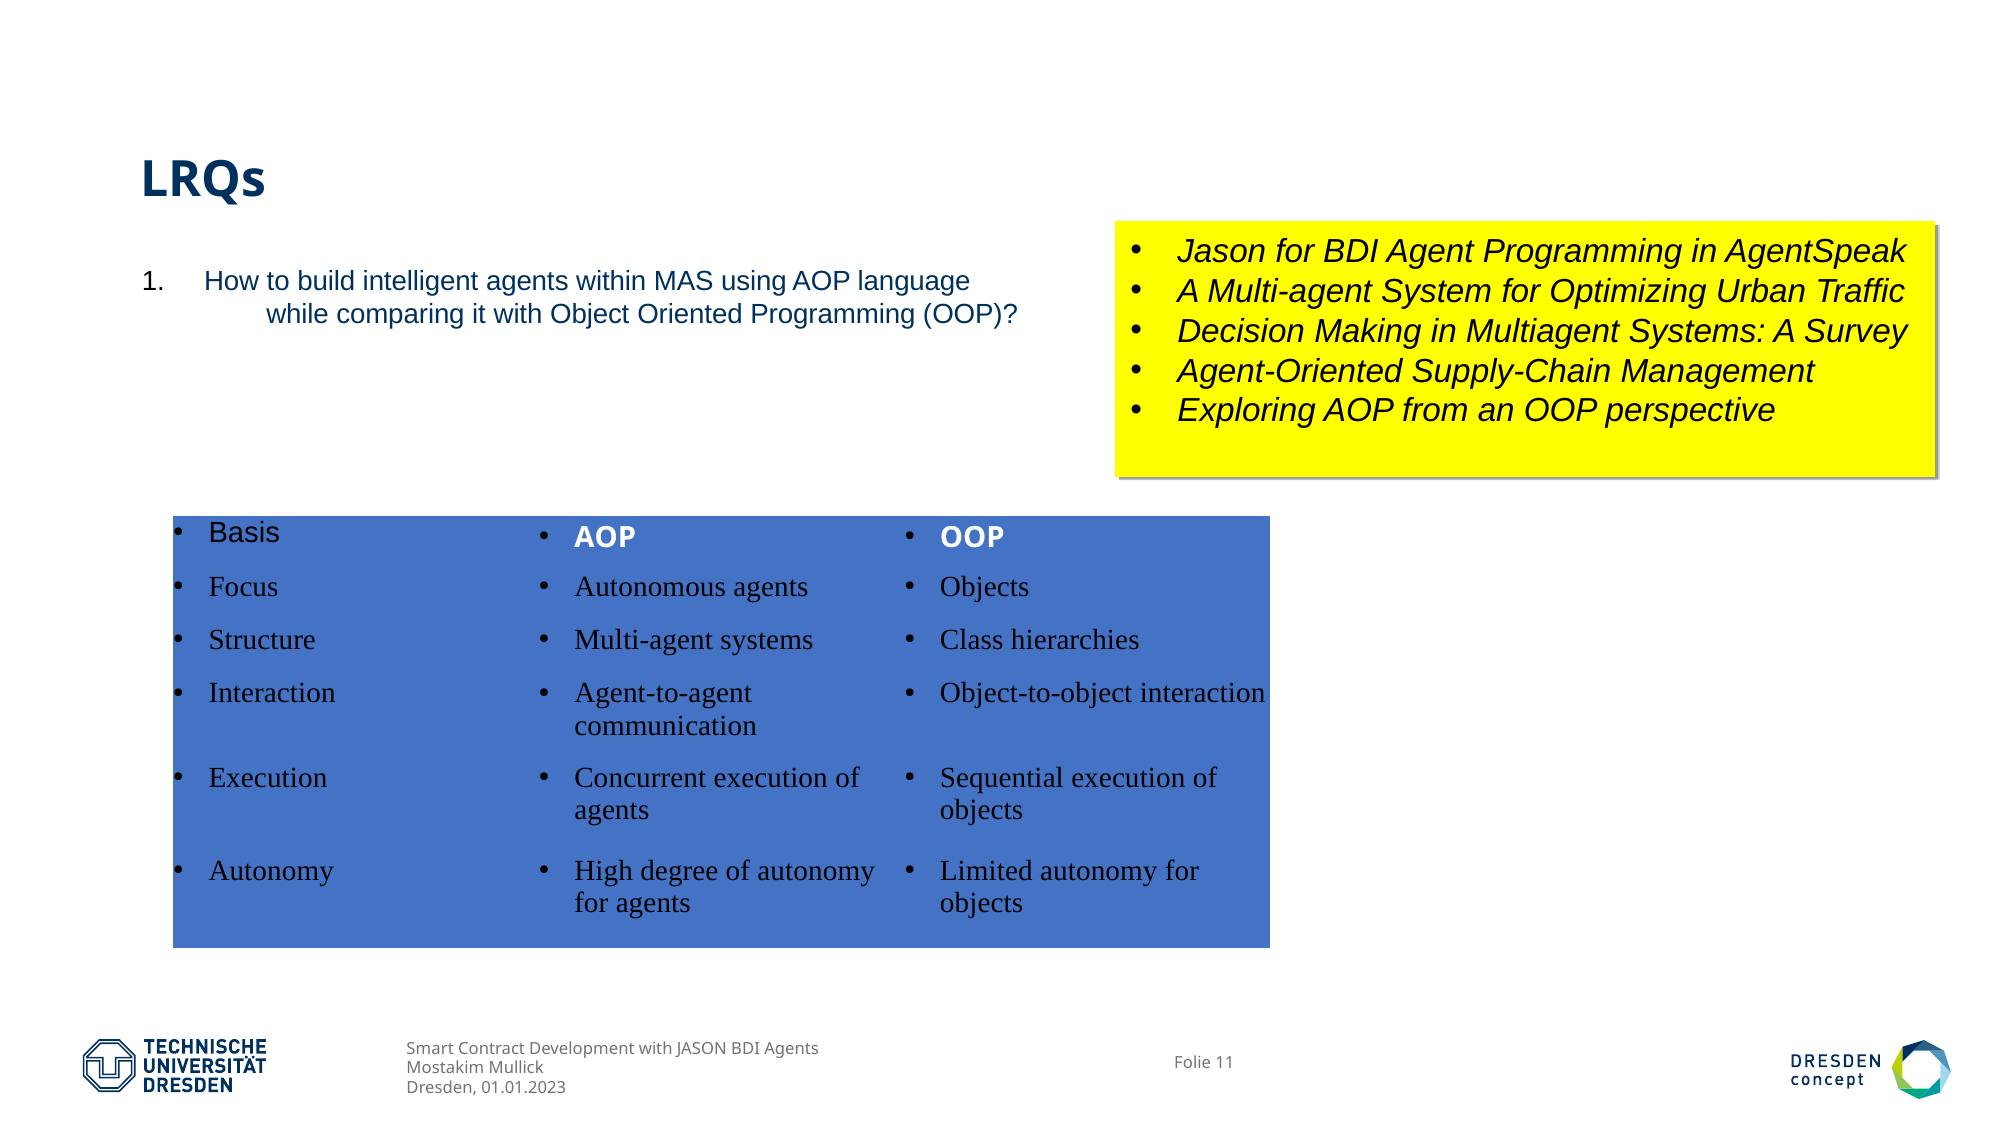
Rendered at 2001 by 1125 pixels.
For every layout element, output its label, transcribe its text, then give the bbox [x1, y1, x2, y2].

table_cell Structure [173, 624, 539, 677]
title LRQs [140, 146, 1880, 219]
table_header OOP [905, 516, 1270, 570]
table_cell High degree of autonomy for agents [539, 855, 905, 948]
table_cell Interaction [173, 677, 539, 762]
table_cell Objects [905, 570, 1270, 624]
list How to build intelligent agents within MAS using AOP language while comparing it with Object Oriented Programming (OOP)? [141, 263, 1036, 347]
table_cell Limited autonomy for objects [905, 855, 1270, 948]
table_header AOP [539, 516, 905, 570]
table_cell Autonomy [173, 855, 539, 948]
text_box Jason for BDI Agent Programming in AgentSpeak A Multi-agent System for Optimizing Urban Traffic Decision Making in Multiagent Systems: A Survey Agent-Oriented Supply-Chain Management Exploring AOP from an OOP perspective [1115, 221, 1935, 477]
table_cell Concurrent execution of agents [539, 762, 905, 855]
table_cell Autonomous agents [539, 570, 905, 624]
table_cell Sequential execution of objects [905, 762, 1270, 855]
table_cell Agent-to-agent communication [539, 677, 905, 762]
table_cell Object-to-object interaction [905, 677, 1270, 762]
table_cell Multi-agent systems [539, 624, 905, 677]
table_header Basis [173, 516, 539, 570]
table_cell Focus [173, 570, 539, 624]
table_cell Class hierarchies [905, 624, 1270, 677]
table_cell Execution [173, 762, 539, 855]
